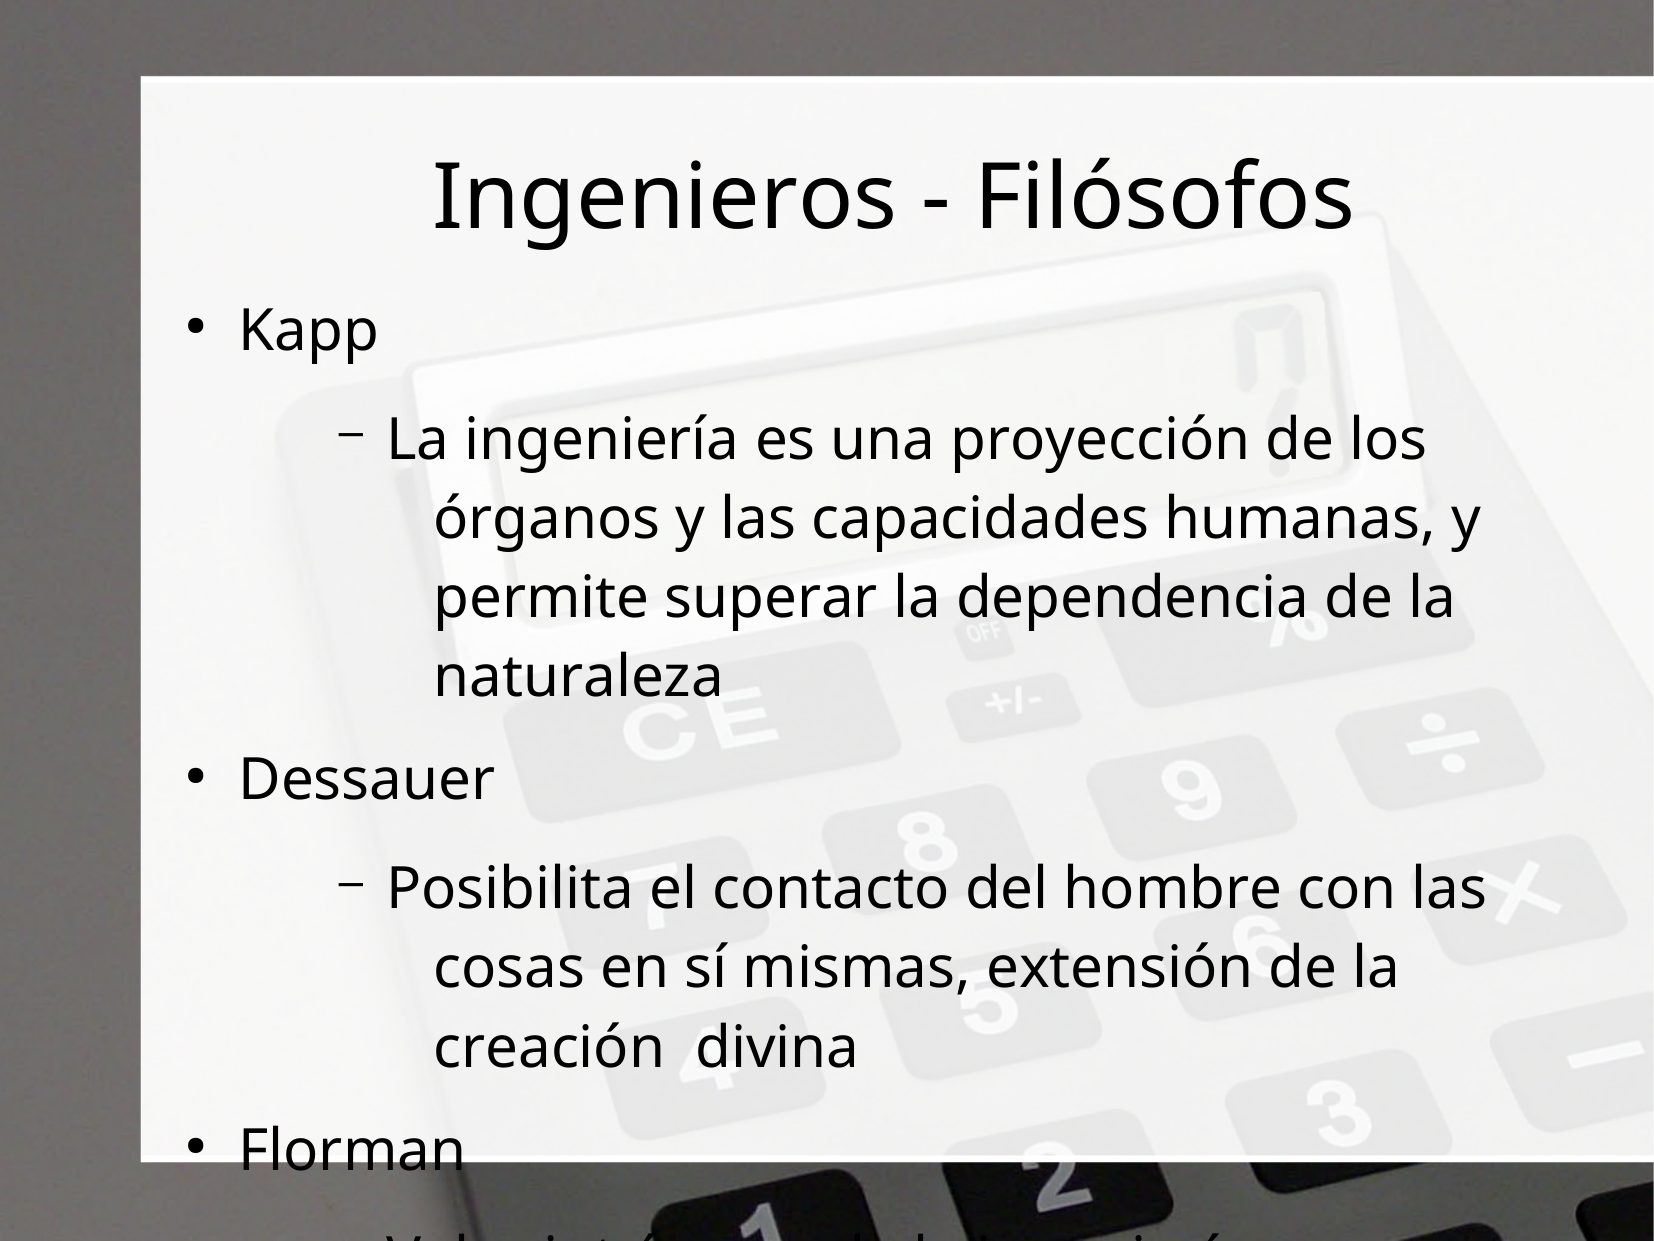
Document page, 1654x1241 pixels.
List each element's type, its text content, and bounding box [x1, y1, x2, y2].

picture [0, 0, 1654, 1241]
title Ingenieros - Filósofos [150, 89, 1639, 297]
list Kapp La ingeniería es una proyección de los órganos y las capacidades humanas, y permite superar la dependencia de la naturaleza Dessauer Posibilita el contacto del hombre con las cosas en sí mismas, extensión de la creación divina Florman Valor intrínseco de la ingeniería Wittgenstein [150, 288, 1613, 1126]
